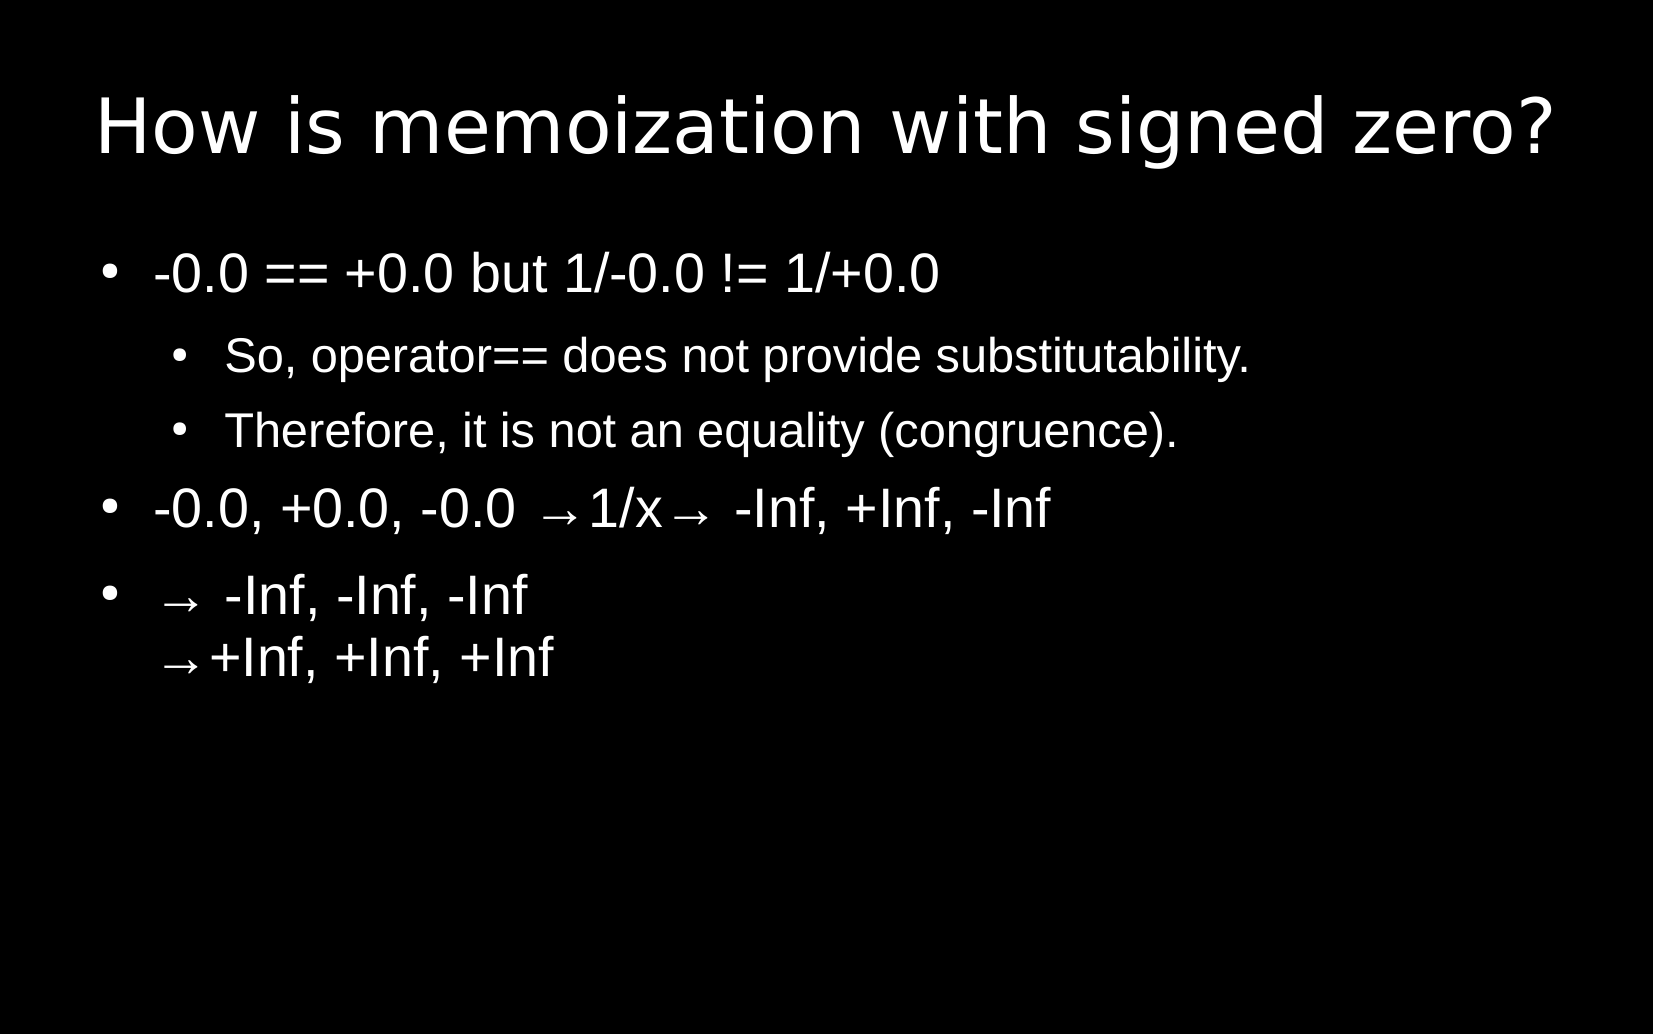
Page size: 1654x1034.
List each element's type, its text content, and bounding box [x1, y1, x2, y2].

list -0.0 == +0.0 but 1/-0.0 != 1/+0.0 So, operator== does not provide substitutability. Therefore, it is not an equality (congruence). -0.0, +0.0, -0.0 →1/x→ -Inf, +Inf, -Inf → -Inf, -Inf, -Inf →+Inf, +Inf, +Inf [82, 241, 1571, 842]
title How is memoization with signed zero? [82, 41, 1571, 214]
